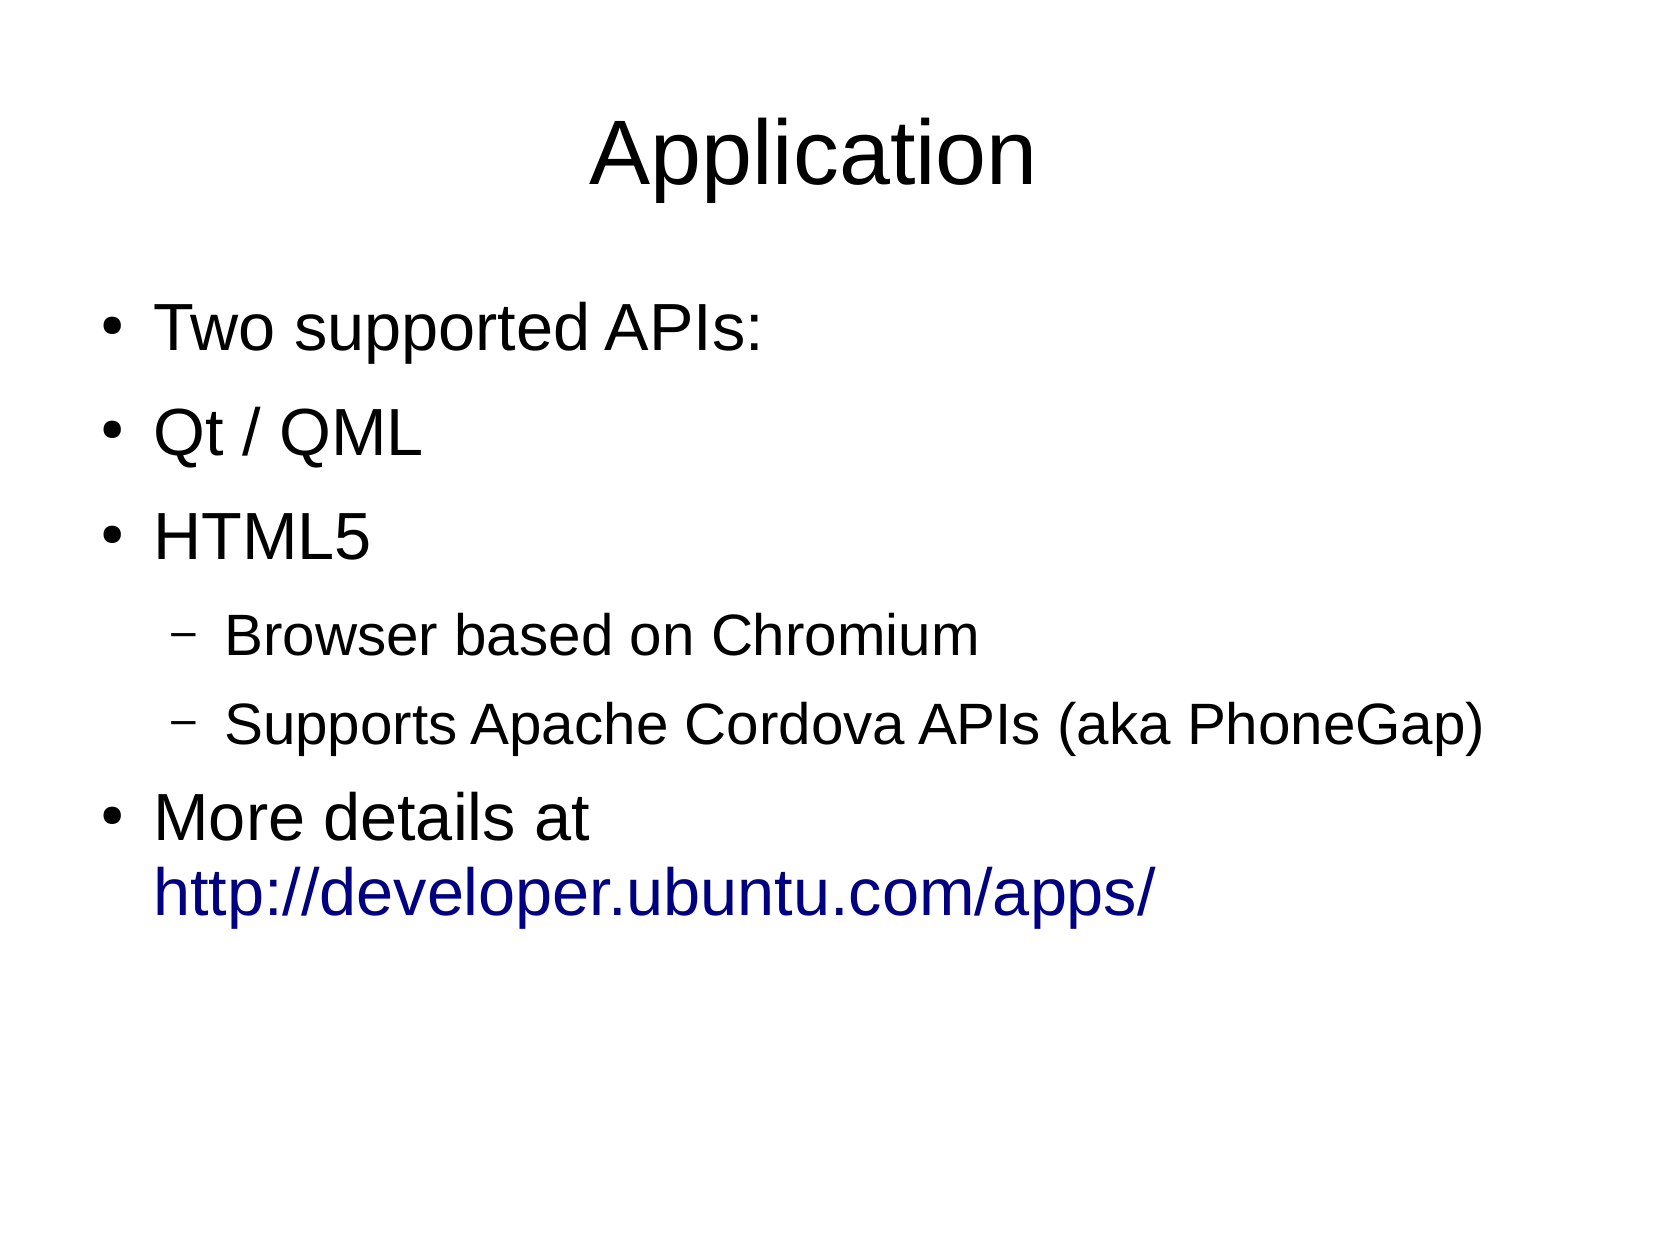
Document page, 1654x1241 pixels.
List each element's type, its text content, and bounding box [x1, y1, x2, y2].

list Two supported APIs: Qt / QML HTML5 Browser based on Chromium Supports Apache Cordova APIs (aka PhoneGap) More details at http://developer.ubuntu.com/apps/ [82, 290, 1571, 1010]
title Application [82, 49, 1571, 257]
